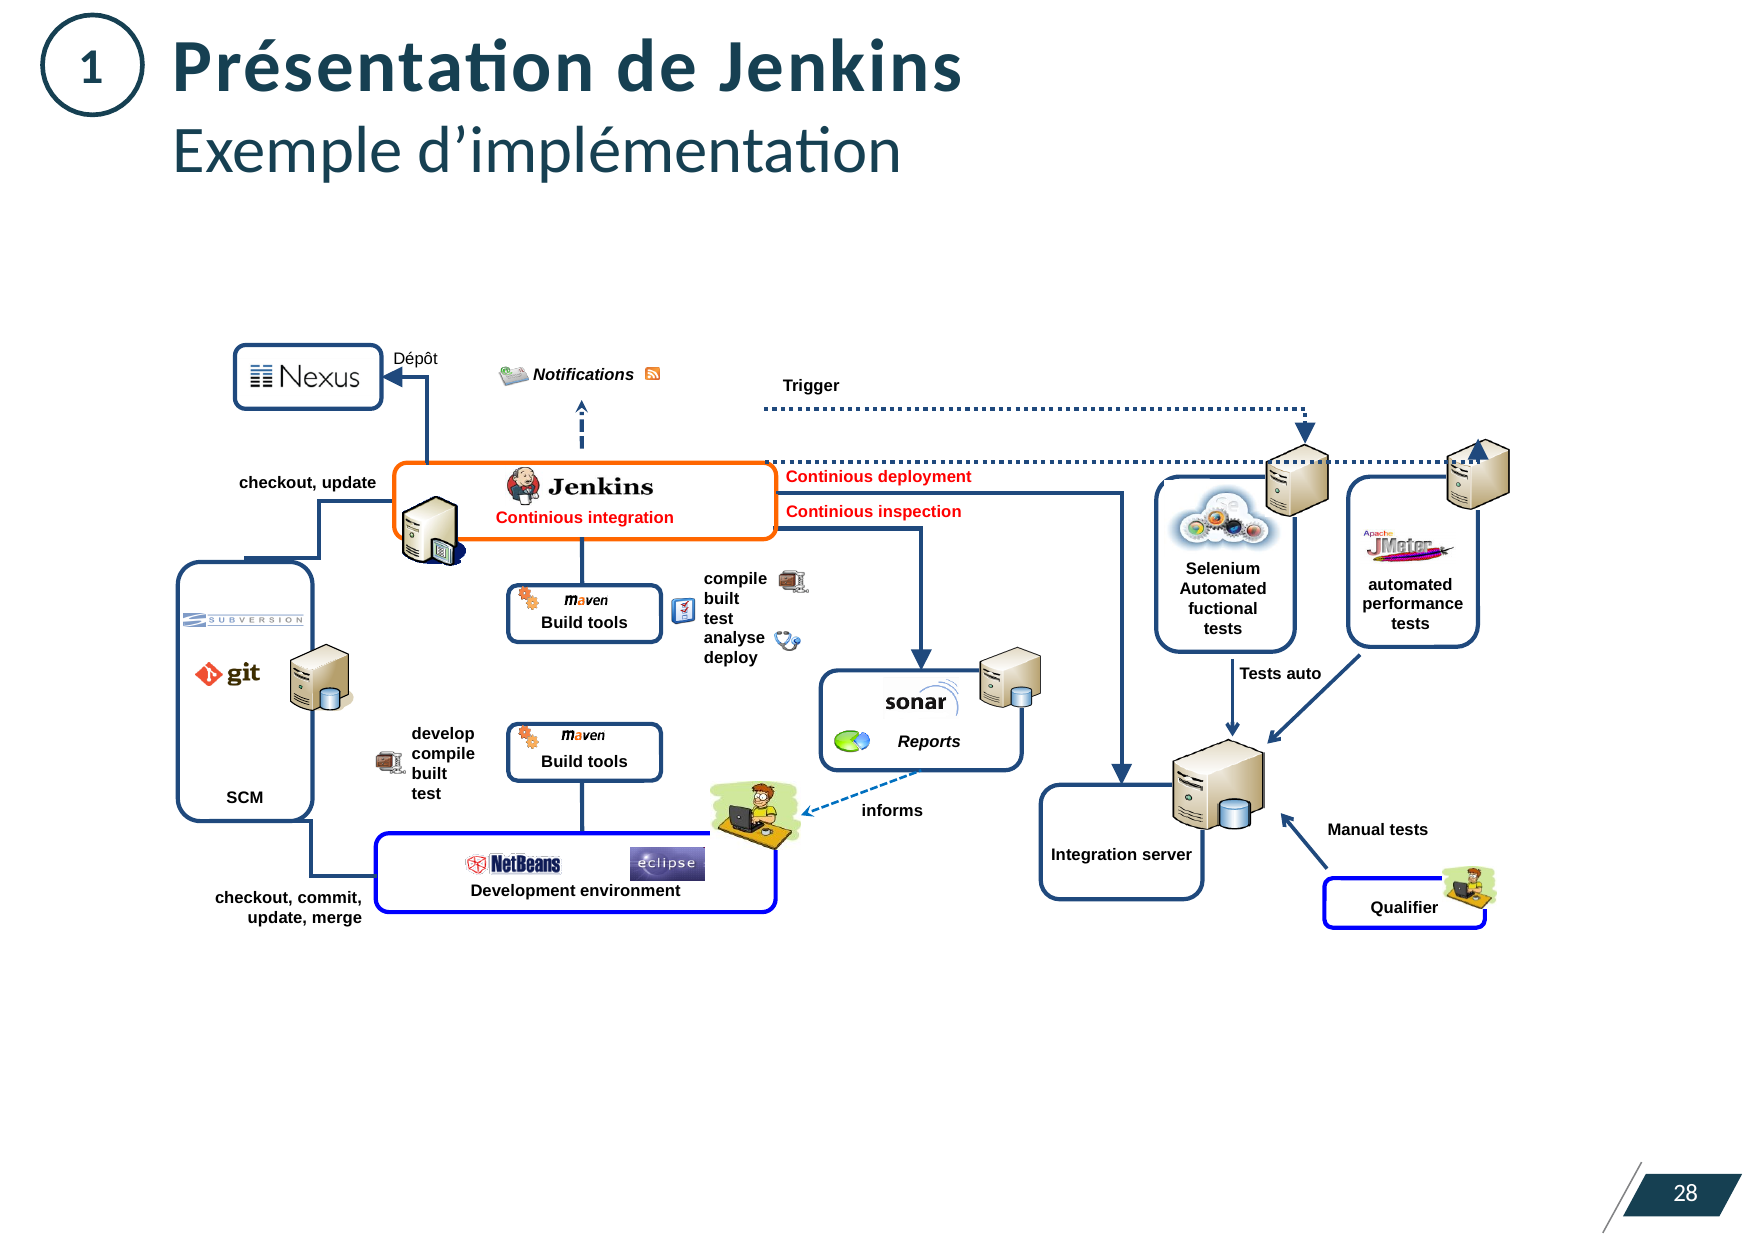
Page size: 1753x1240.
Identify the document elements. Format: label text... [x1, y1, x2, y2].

picture [883, 677, 959, 719]
text_box 1 [76, 31, 109, 94]
text_box Continious integration [394, 462, 776, 540]
text_box Tests auto [1224, 655, 1337, 691]
picture [1442, 866, 1497, 909]
text_box 28 [1645, 1169, 1714, 1215]
picture [517, 724, 539, 749]
picture [397, 492, 473, 568]
picture [375, 749, 406, 774]
picture [517, 585, 539, 610]
text_box compile built test analyse deploy [689, 560, 783, 675]
text_box develop compile built test [396, 695, 490, 811]
text_box Continious deployment [771, 458, 1053, 494]
text_box Integration server [1040, 784, 1203, 900]
text_box Continious inspection [771, 493, 992, 529]
title Présentation de Jenkins Exemple d’implémentation [172, 16, 1580, 188]
text_box Notifications [514, 355, 653, 391]
picture [450, 847, 585, 878]
picture [1172, 738, 1265, 830]
text_box Trigger [768, 367, 943, 403]
picture [195, 662, 260, 686]
text_box informs [846, 792, 957, 828]
picture [505, 465, 654, 506]
picture [773, 629, 801, 652]
picture [1446, 438, 1510, 510]
text_box checkout, commit, update, merge [164, 879, 377, 934]
picture [630, 847, 705, 881]
chart [288, 642, 355, 713]
picture [832, 728, 871, 755]
picture [664, 596, 702, 625]
text_box Development environment [375, 833, 776, 913]
picture [552, 590, 619, 609]
picture [183, 613, 305, 627]
text_box automated performance tests [1348, 476, 1478, 647]
text_box SCM [177, 561, 313, 822]
text_box Build tools [508, 585, 662, 643]
text_box Reports [874, 723, 985, 759]
picture [710, 781, 801, 850]
picture [549, 725, 616, 744]
text_box Selenium Automated fuctional tests [1156, 482, 1295, 652]
picture [238, 358, 377, 396]
text_box Manual tests [1312, 811, 1488, 847]
picture [979, 646, 1041, 708]
picture [498, 362, 529, 388]
text_box Build tools [508, 723, 662, 781]
picture [645, 367, 660, 380]
picture [778, 568, 809, 593]
picture [1164, 443, 1329, 557]
text_box checkout, update [224, 464, 392, 500]
text_box Qualifier [1324, 878, 1485, 928]
text_box Dépôt [378, 340, 453, 376]
